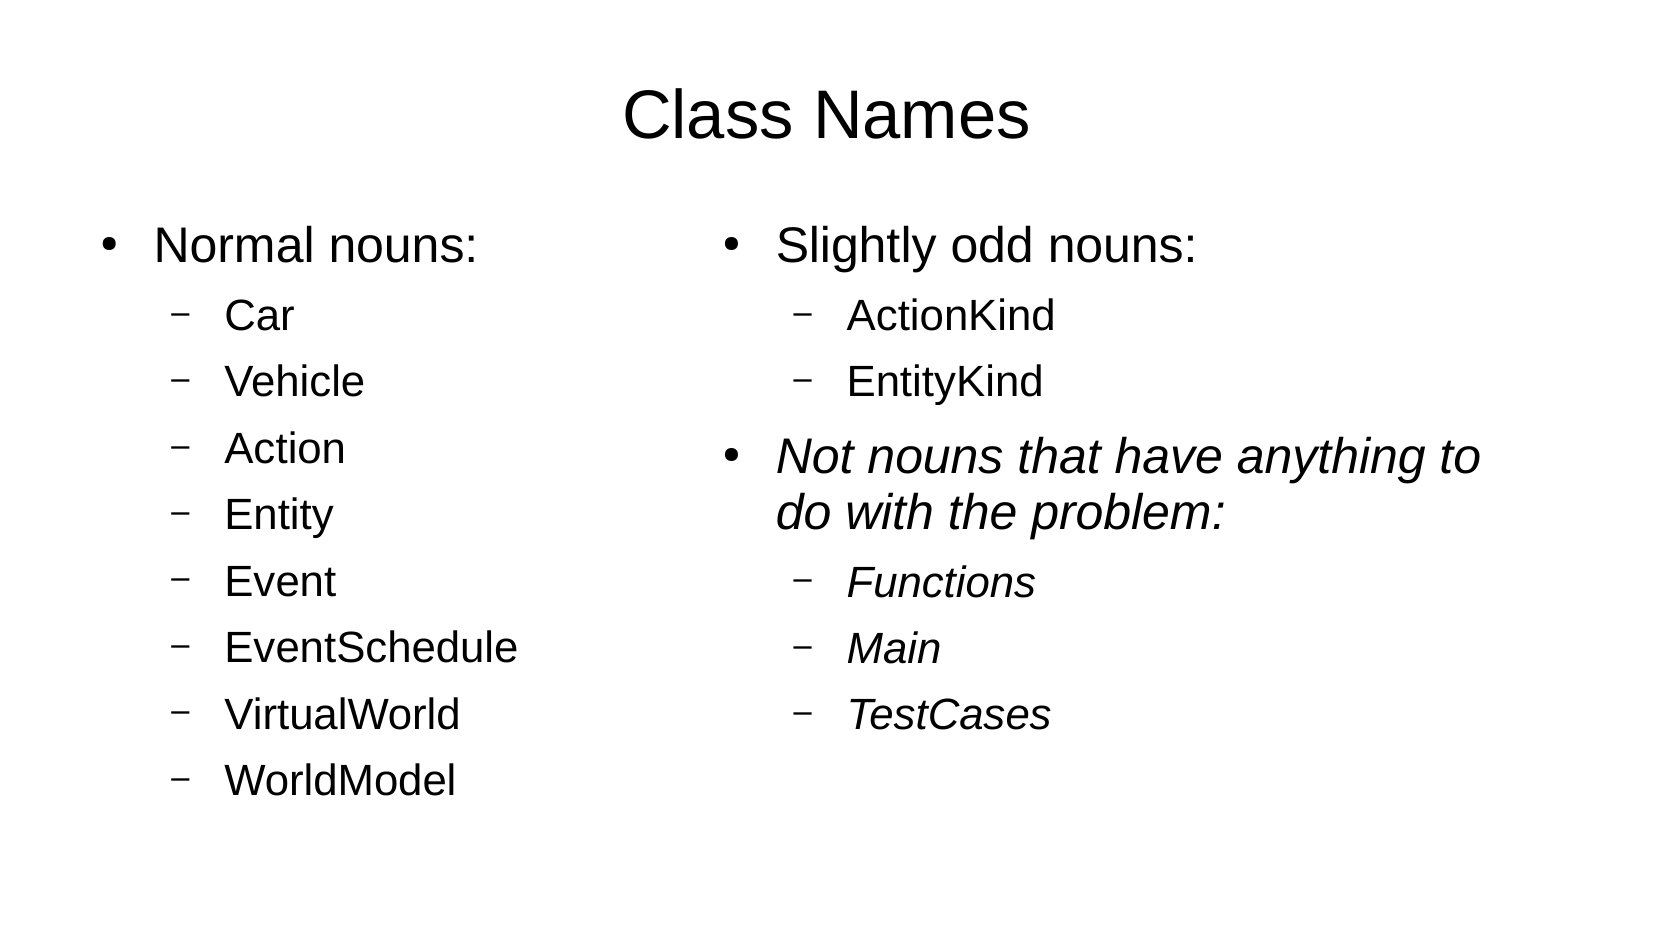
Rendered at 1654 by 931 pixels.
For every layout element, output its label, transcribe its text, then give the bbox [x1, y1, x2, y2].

list Slightly odd nouns: ActionKind EntityKind Not nouns that have anything to do with the problem: Functions Main TestCases [705, 217, 1501, 856]
title Class Names [82, 37, 1571, 193]
list Normal nouns: Car Vehicle Action Entity Event EventSchedule VirtualWorld WorldModel [82, 217, 646, 856]
